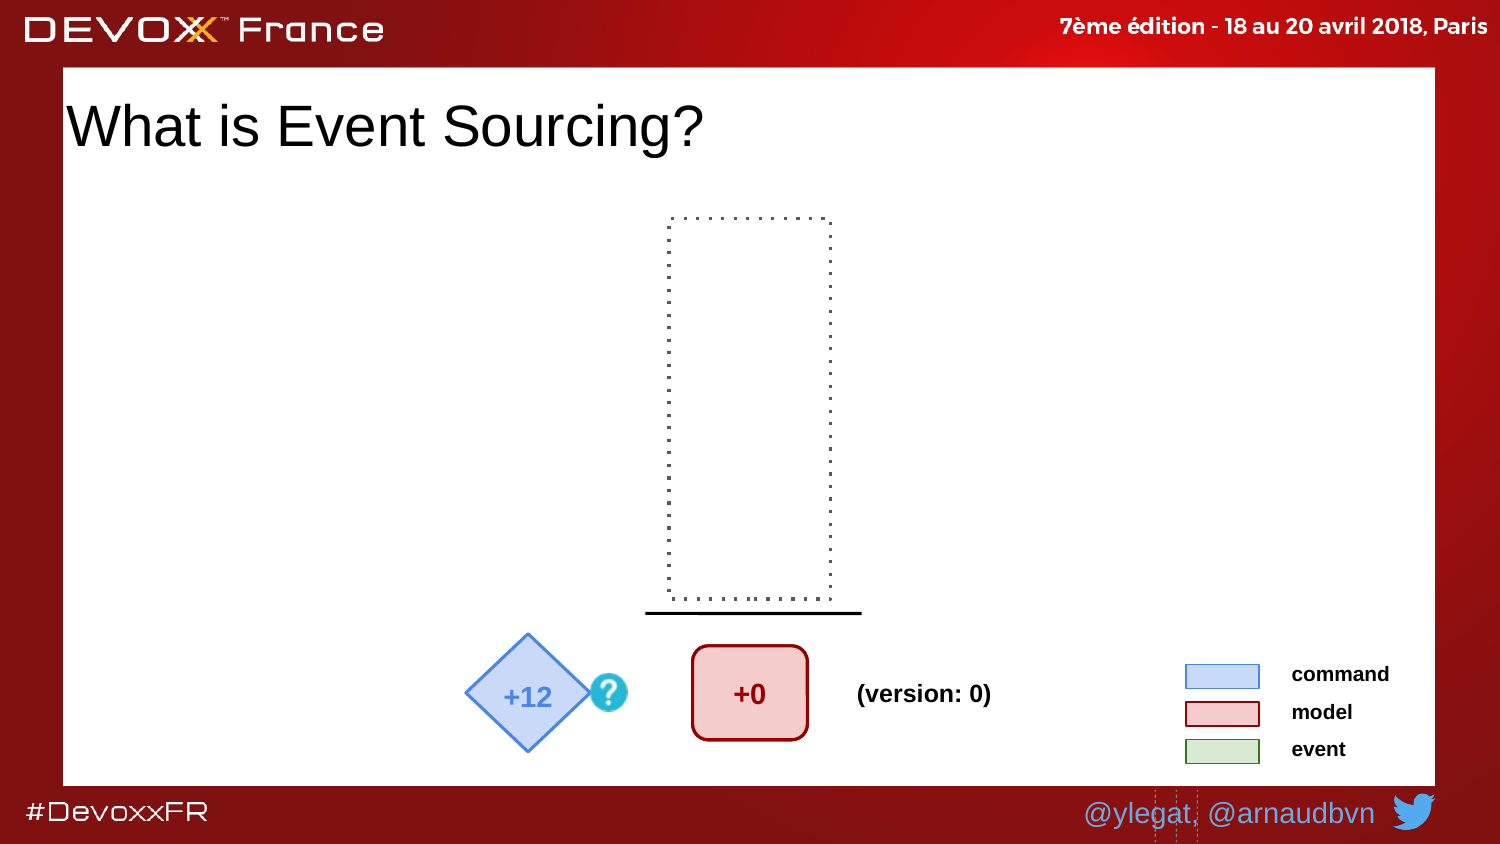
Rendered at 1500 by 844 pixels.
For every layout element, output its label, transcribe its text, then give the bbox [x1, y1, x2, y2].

text_box [497, 633, 559, 663]
title What is Event Sourcing? [51, 72, 1449, 167]
text_box [1185, 739, 1260, 764]
text_box [1185, 664, 1260, 689]
text_box [1185, 702, 1260, 726]
picture [0, 0, 1500, 844]
text_box command [1276, 645, 1428, 683]
text_box (version: 0) [841, 662, 1012, 724]
text_box [496, 722, 560, 752]
text_box +12 [487, 663, 569, 722]
text_box @ylegat, @arnaudbvn [1068, 779, 1399, 844]
text_box +0 [692, 645, 808, 740]
text_box [465, 672, 487, 713]
text_box [569, 672, 590, 713]
text_box model [1276, 683, 1428, 720]
text_box event [1276, 720, 1428, 783]
